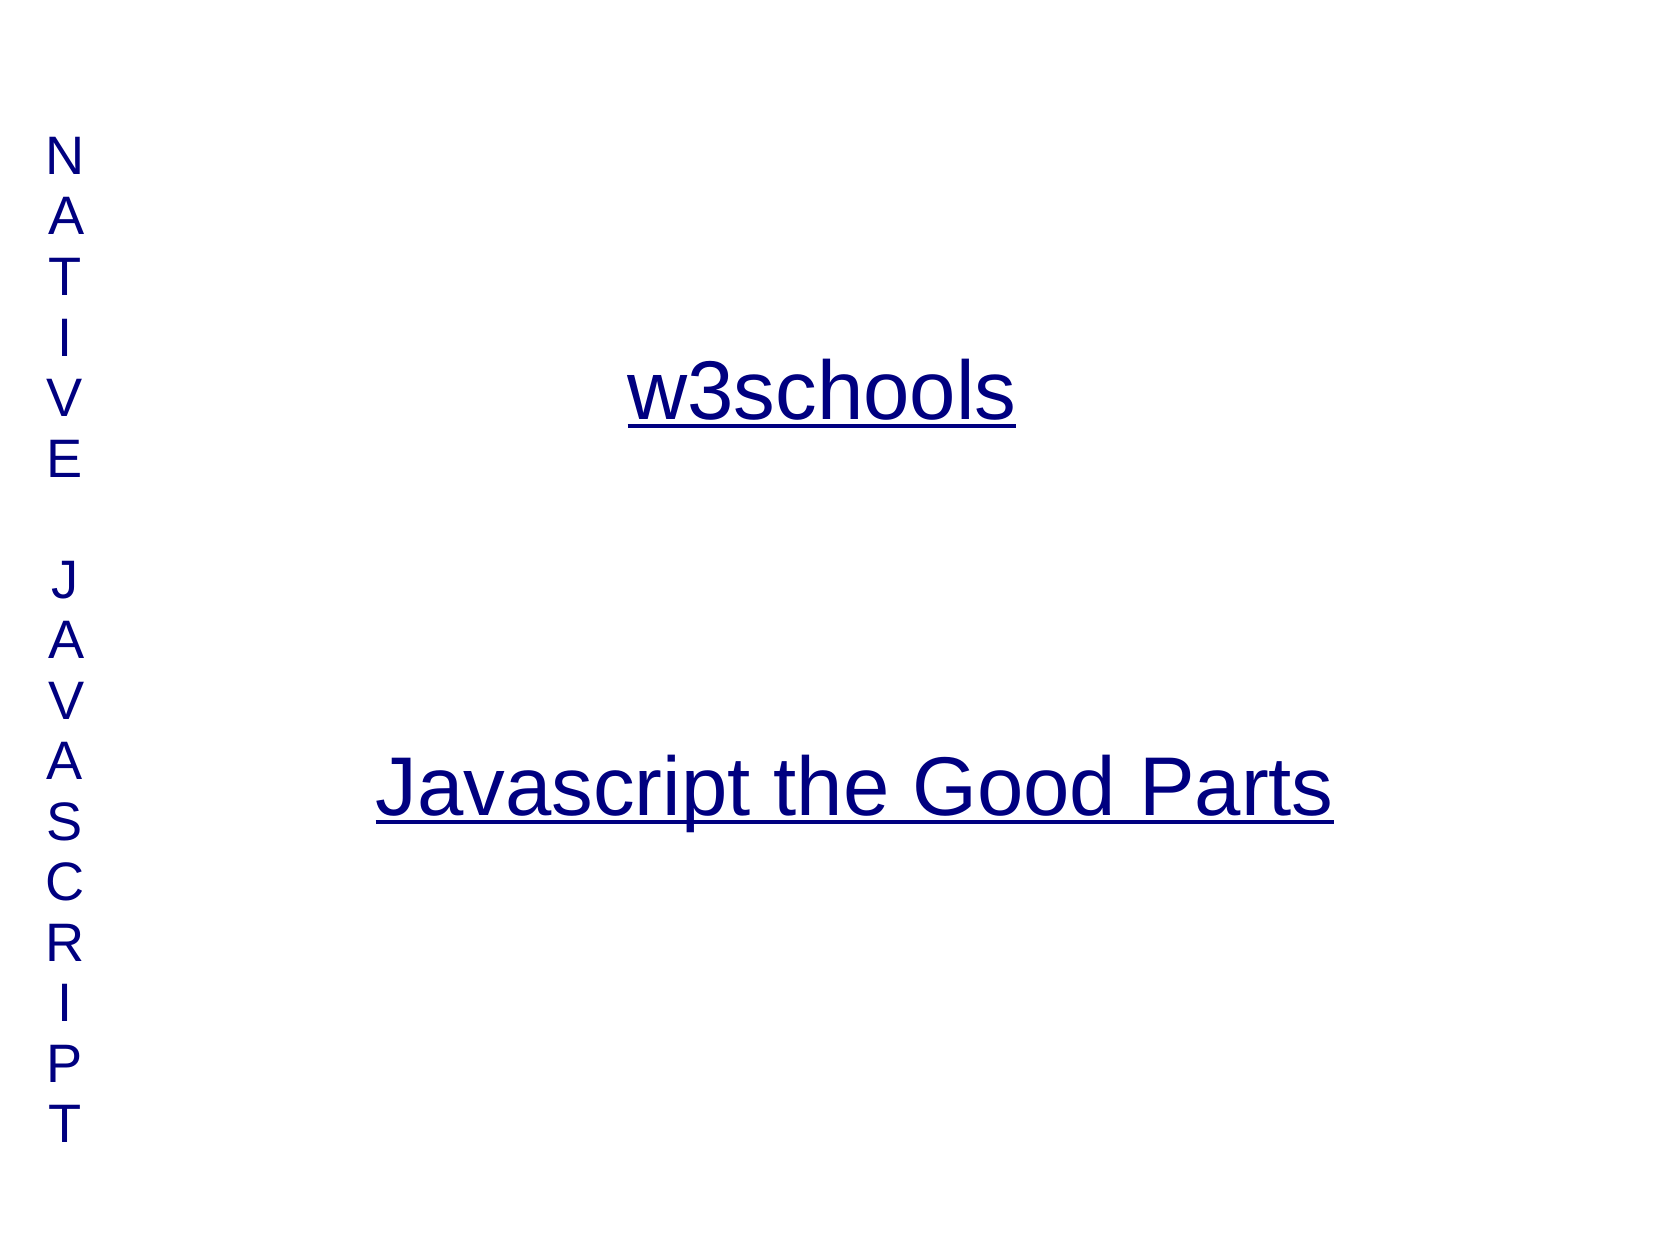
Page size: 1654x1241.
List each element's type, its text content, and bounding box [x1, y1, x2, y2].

text_box w3schools [592, 336, 1052, 445]
text_box NATIVE JAVASCRIPT [29, 118, 101, 1162]
text_box Javascript the Good Parts [322, 732, 1388, 841]
